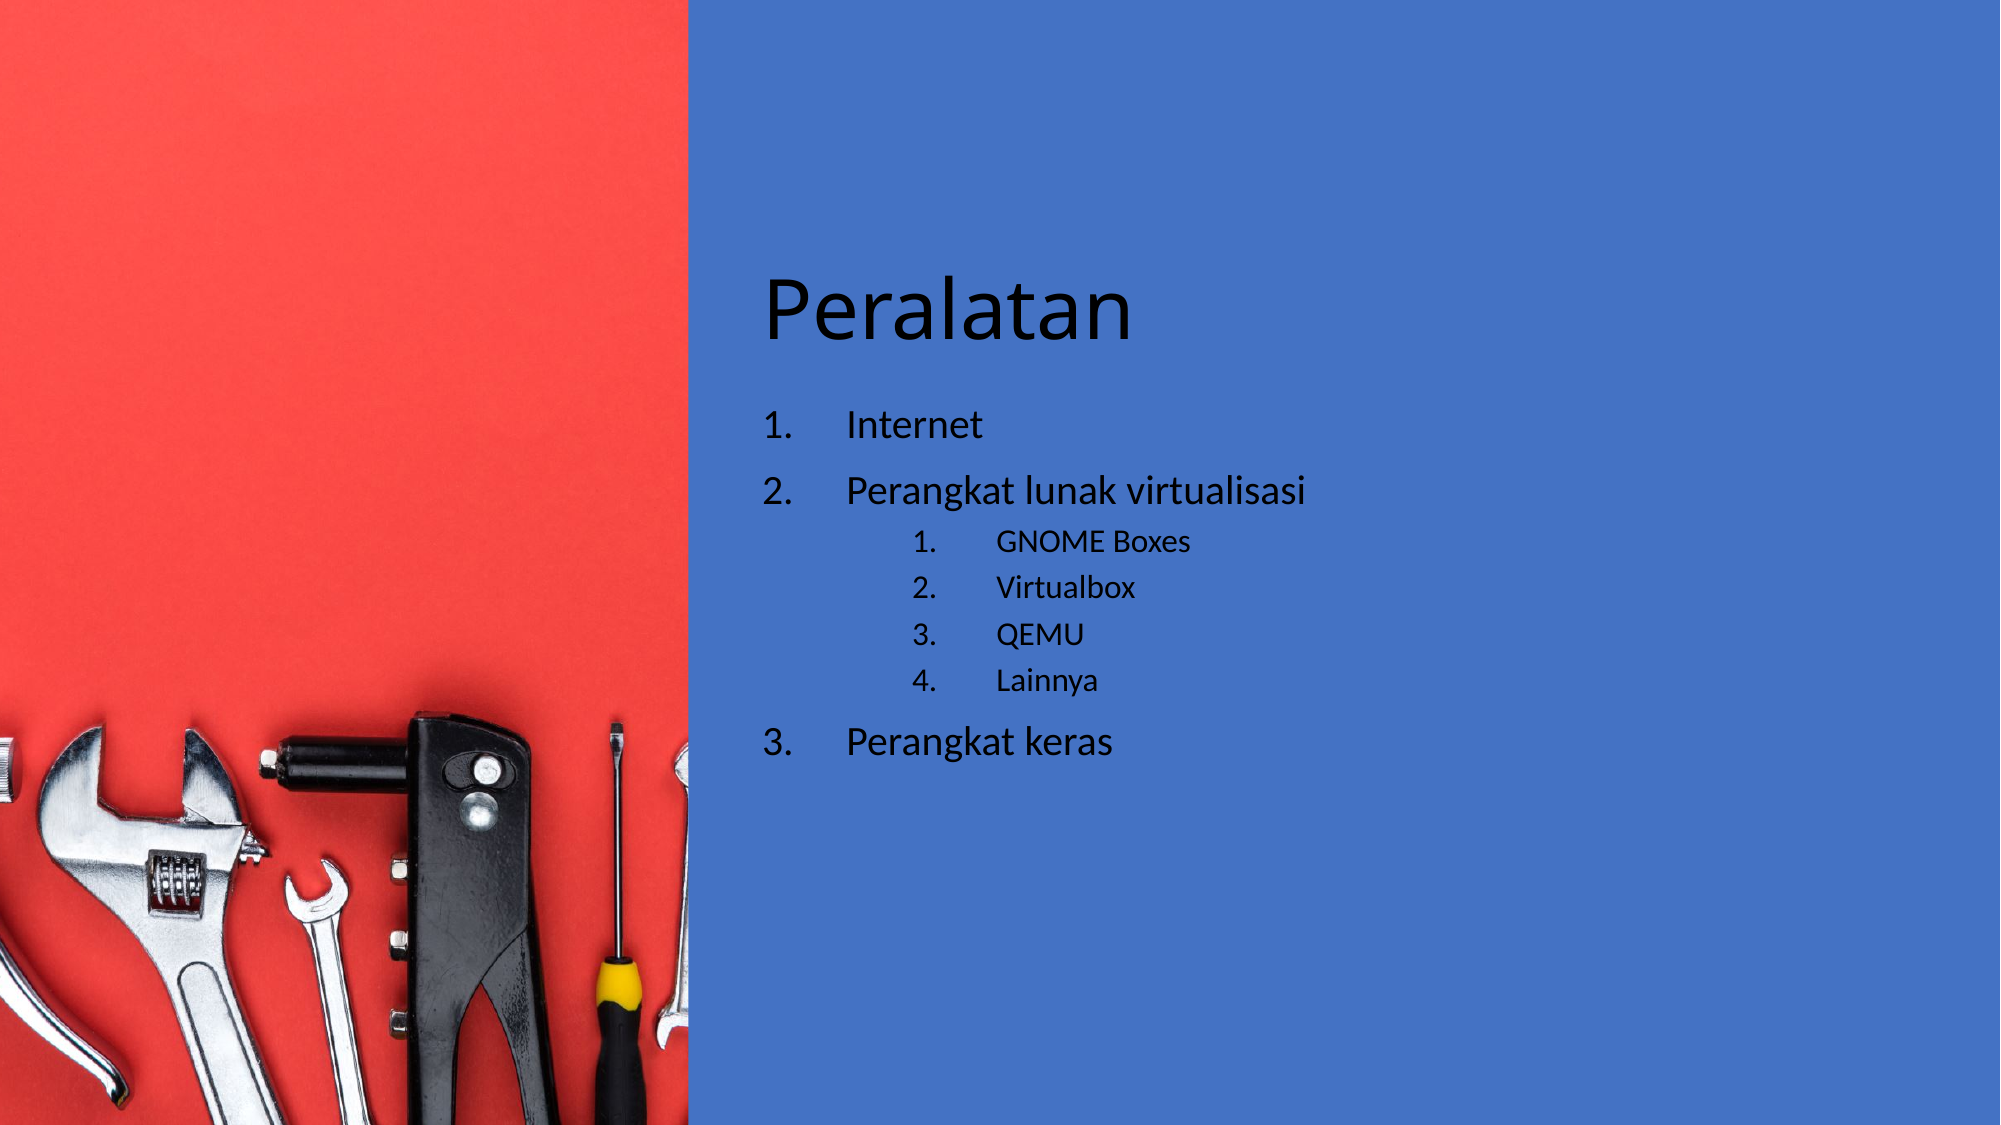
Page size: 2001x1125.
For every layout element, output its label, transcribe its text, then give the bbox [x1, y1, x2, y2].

title Peralatan [746, 90, 1863, 365]
picture [0, 0, 689, 1125]
list Internet Perangkat lunak virtualisasi GNOME Boxes Virtualbox QEMU Lainnya Perangkat keras [746, 395, 1863, 1004]
text_box [689, 0, 2000, 1125]
